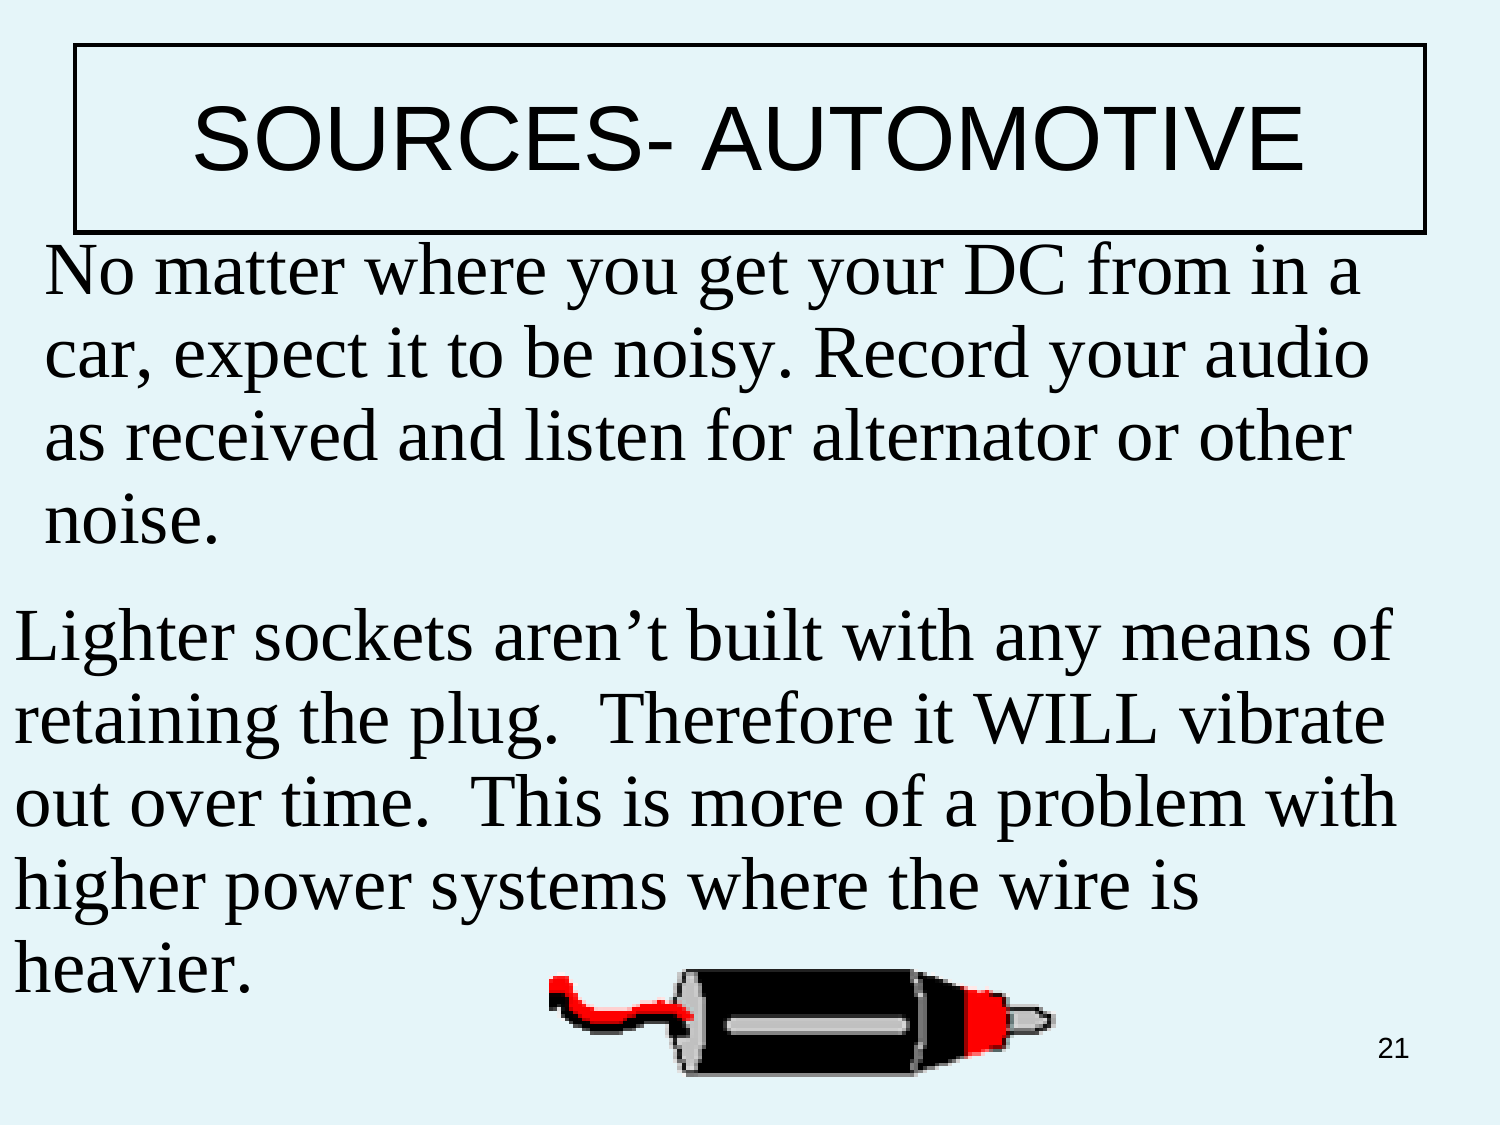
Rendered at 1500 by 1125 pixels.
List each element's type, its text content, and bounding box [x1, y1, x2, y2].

title SOURCES- AUTOMOTIVE [75, 45, 1426, 219]
text_box No matter where you get your DC from in a car, expect it to be noisy. Record your audio as received and listen for alternator or other noise. [29, 219, 1459, 568]
picture [549, 952, 1081, 1091]
text_box Lighter sockets aren’t built with any means of retaining the plug. Therefore it WILL vibrate out over time. This is more of a problem with higher power systems where the wire is heavier. [0, 586, 1430, 1017]
